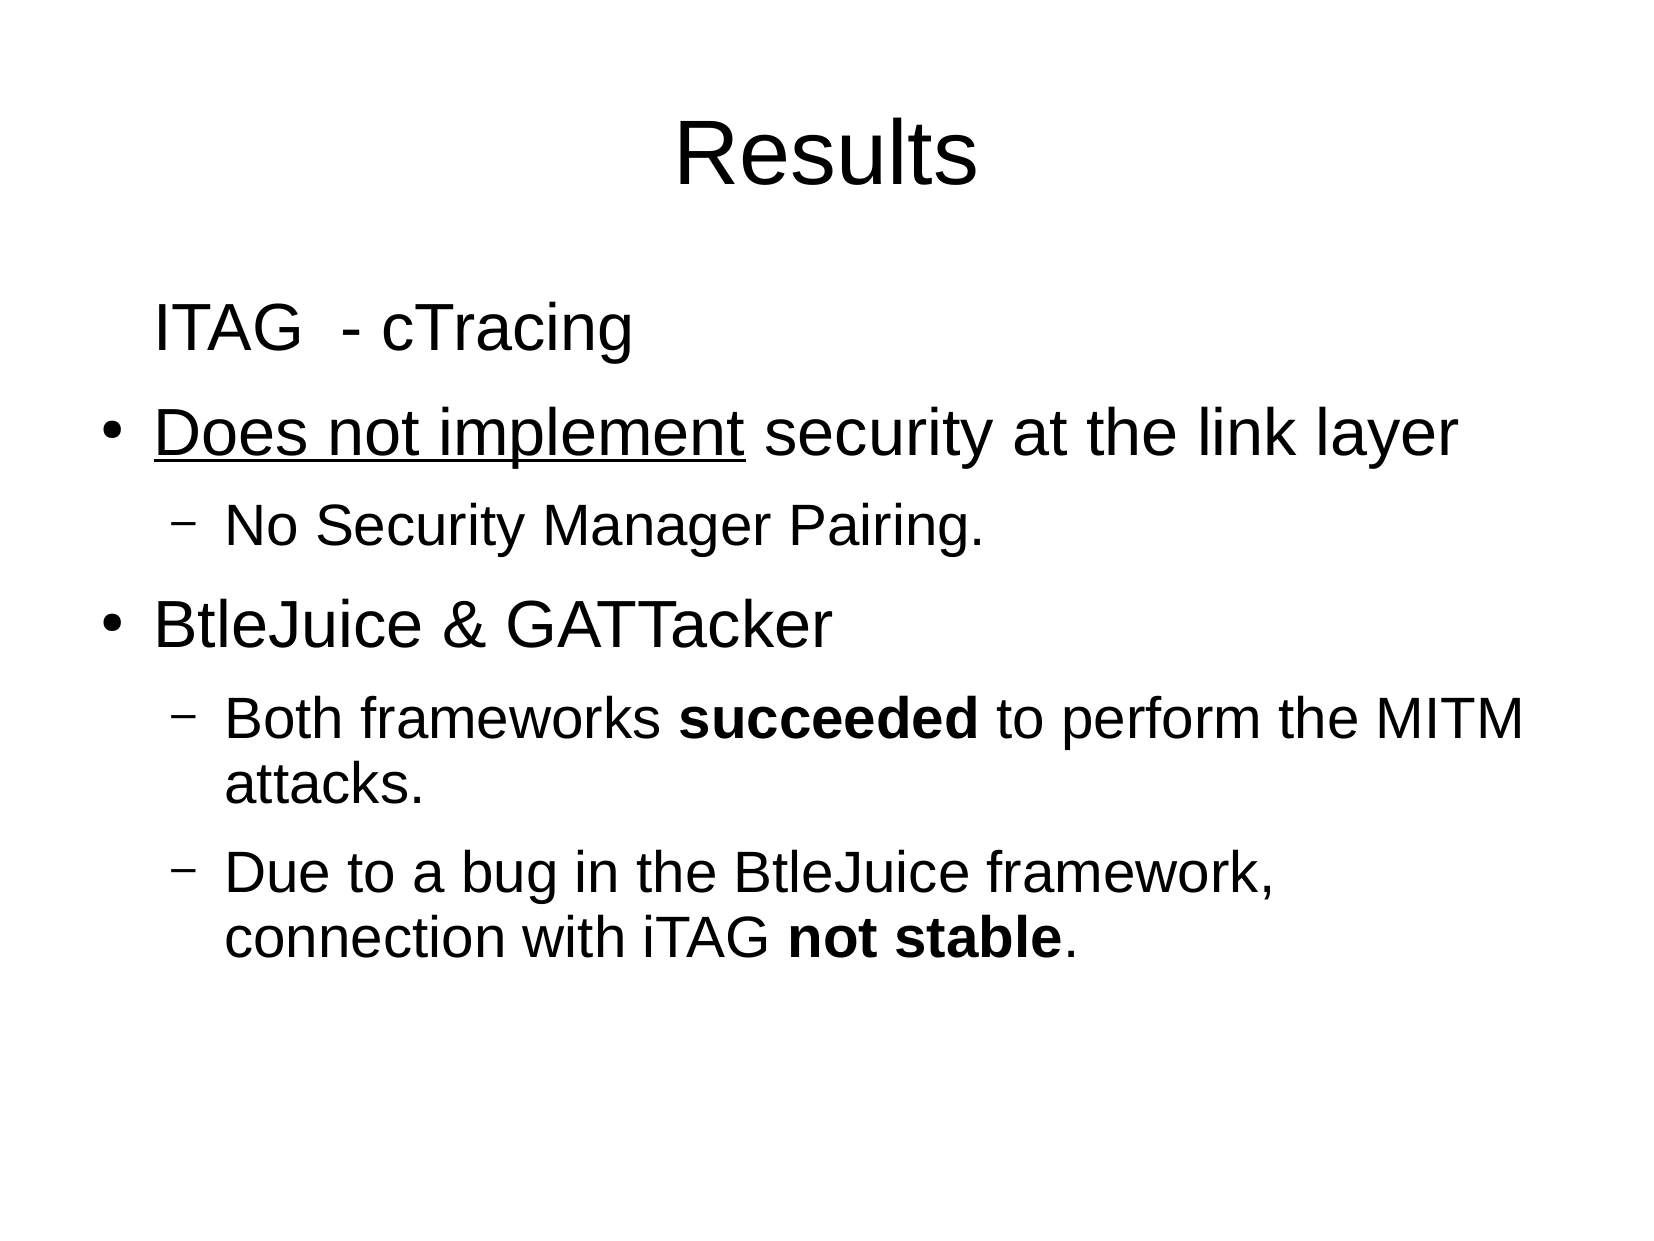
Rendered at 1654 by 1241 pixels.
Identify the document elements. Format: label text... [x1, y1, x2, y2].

title Results [82, 49, 1571, 257]
list ITAG - cTracing Does not implement security at the link layer No Security Manager Pairing. BtleJuice & GATTacker Both frameworks succeeded to perform the MITM attacks. Due to a bug in the BtleJuice framework, connection with iTAG not stable. [82, 290, 1571, 1010]
